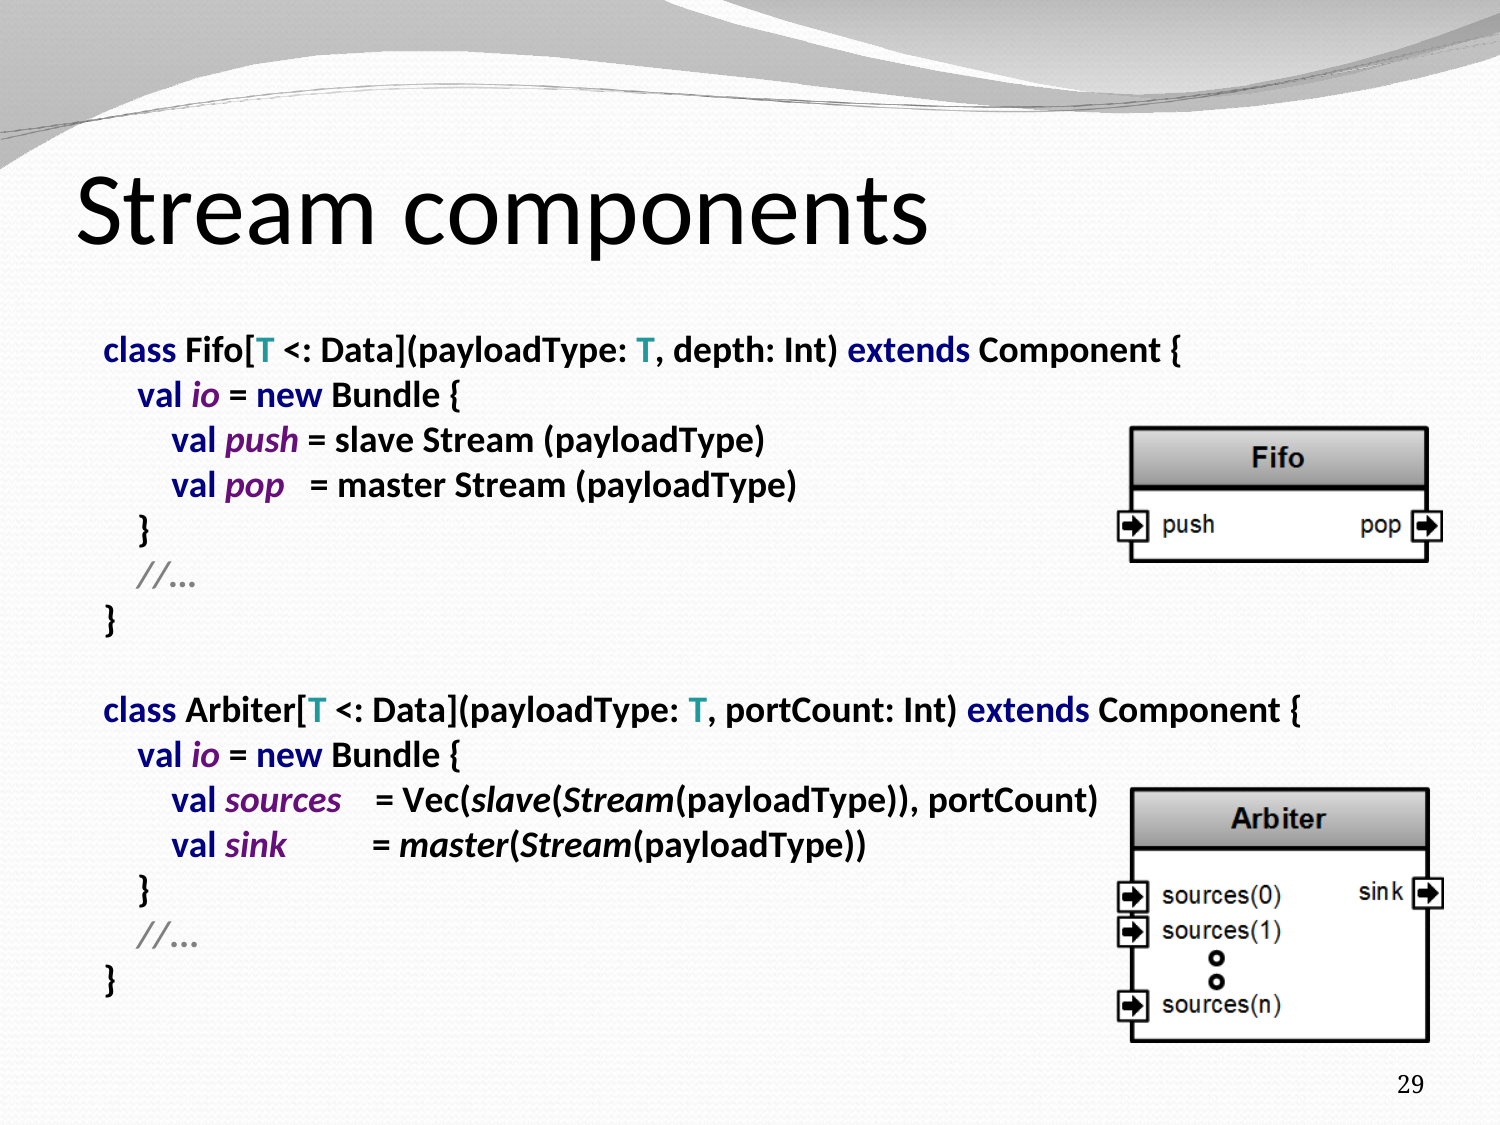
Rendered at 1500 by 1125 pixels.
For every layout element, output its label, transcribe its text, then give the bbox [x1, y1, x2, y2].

text_box <numéro> [1299, 1043, 1426, 1103]
text_box class Fifo[T <: Data](payloadType: T, depth: Int) extends Component { val io = new Bundle { val push = slave Stream (payloadType) val pop = master Stream (payloadType) } //… } class Arbiter[T <: Data](payloadType: T, portCount: Int) extends Component { val io = new Bundle { val sources = Vec(slave(Stream(payloadType)), portCount) val sink = master(Stream(payloadType)) } //... } [88, 317, 1318, 1008]
picture [0, 0, 1500, 1125]
title Stream components [75, 78, 1426, 266]
